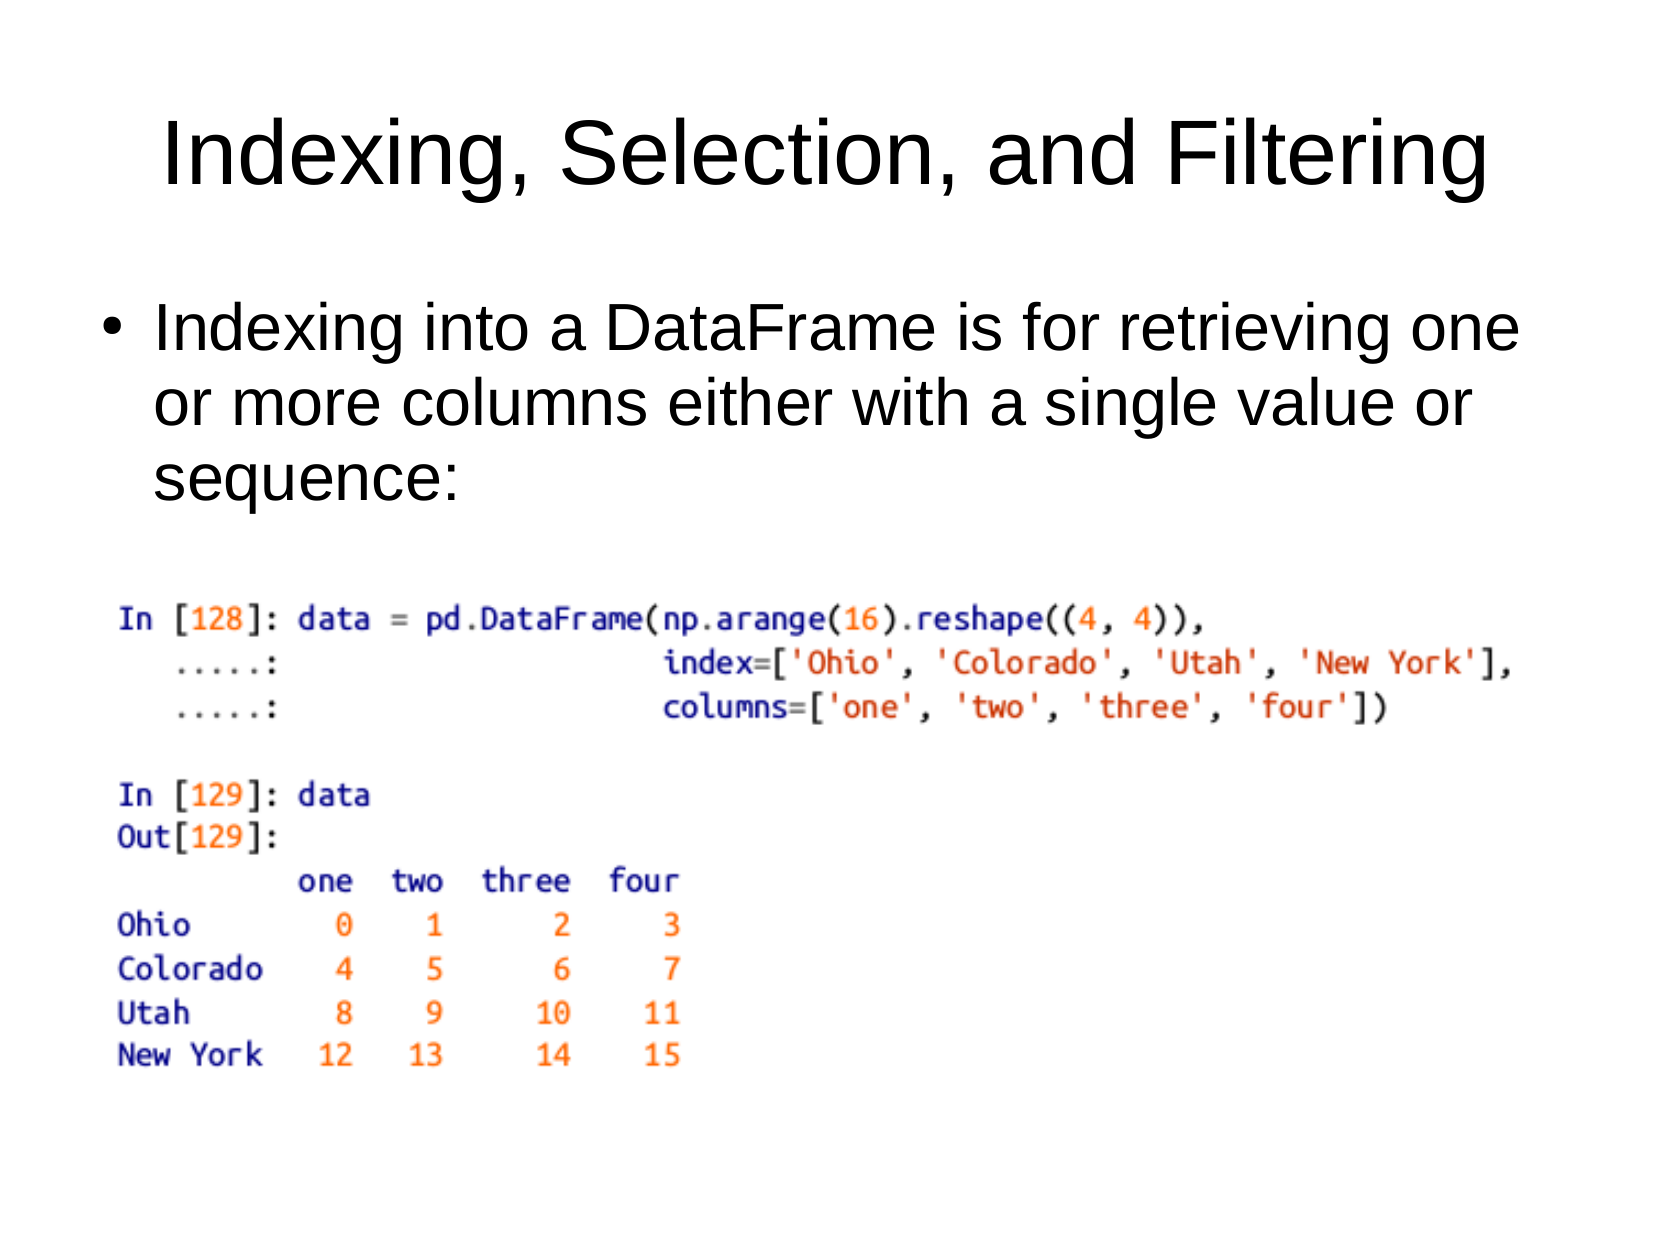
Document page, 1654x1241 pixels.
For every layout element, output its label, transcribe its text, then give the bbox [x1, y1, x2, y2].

picture [105, 584, 1521, 1096]
title Indexing, Selection, and Filtering [82, 49, 1571, 257]
list Indexing into a DataFrame is for retrieving one or more columns either with a single value or sequence: [82, 290, 1571, 1010]
